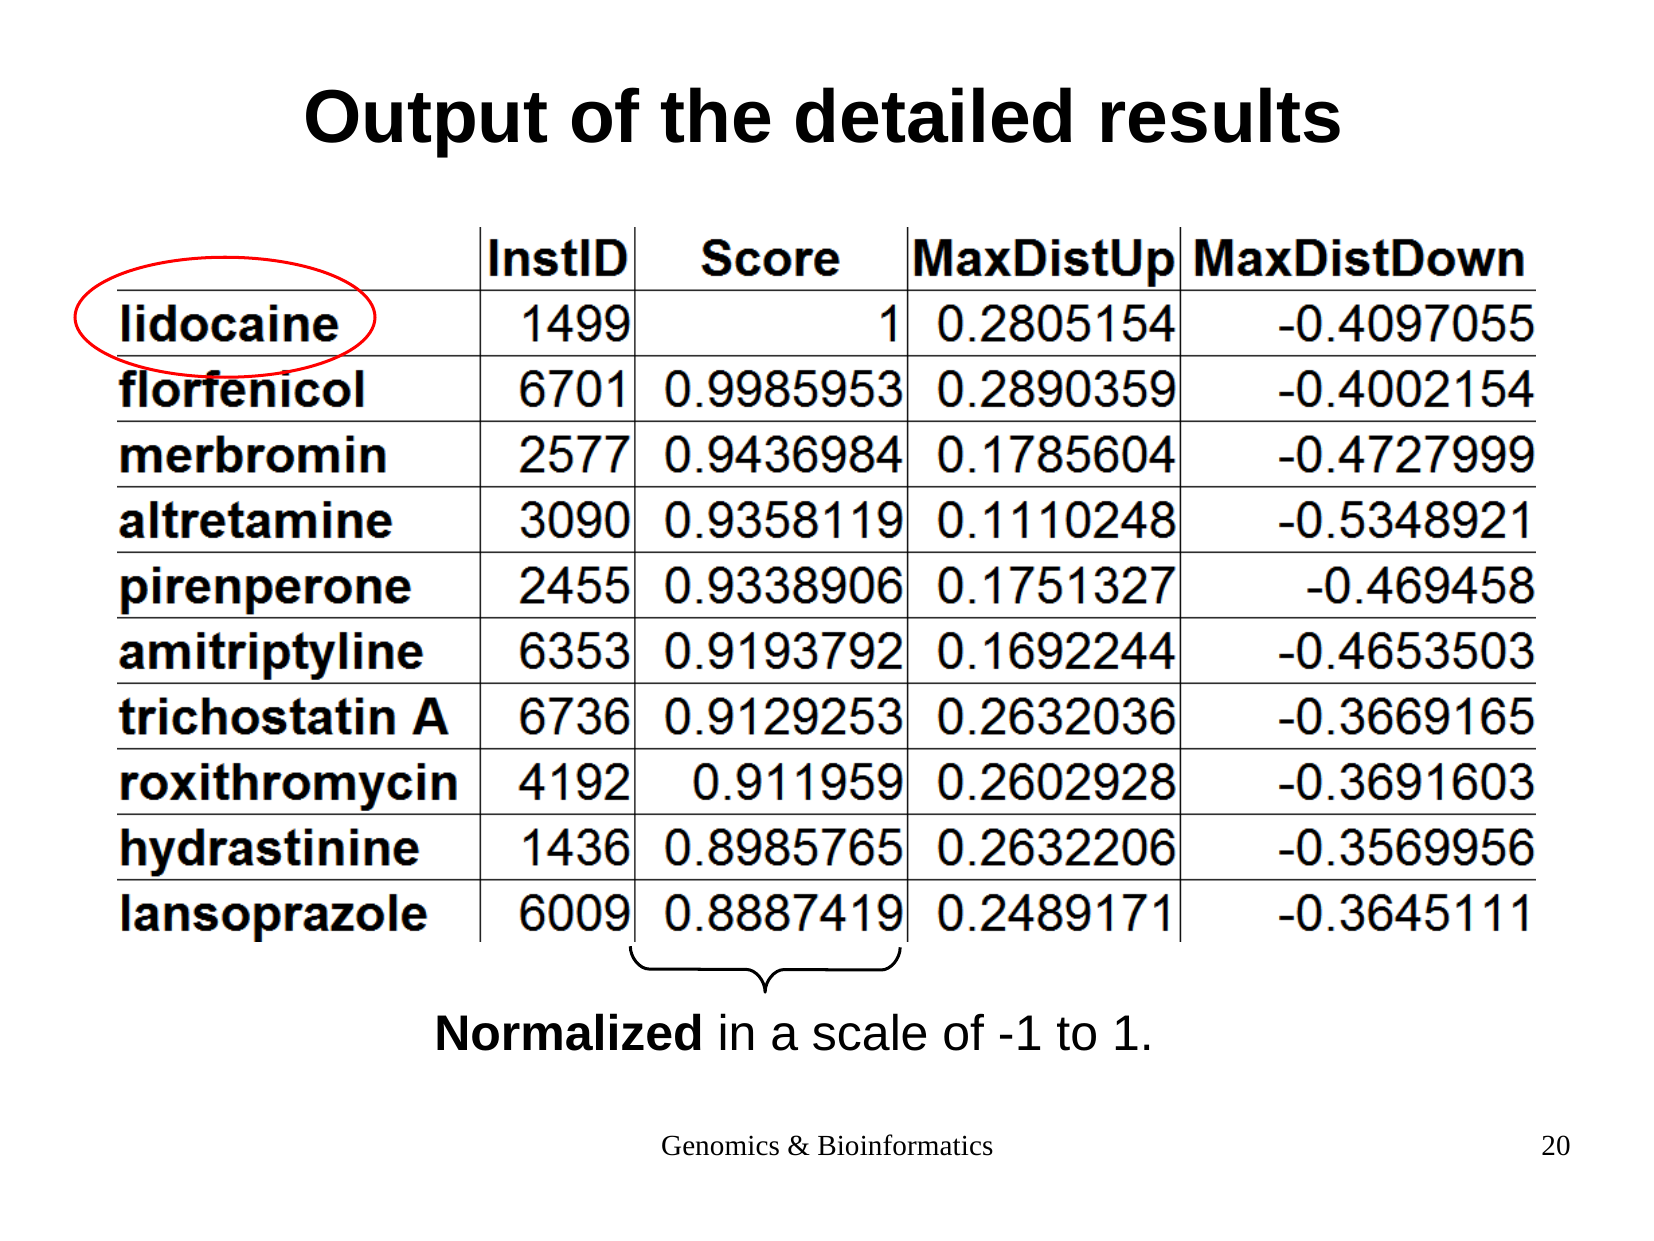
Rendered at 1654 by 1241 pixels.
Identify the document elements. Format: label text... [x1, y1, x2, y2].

text_box [75, 257, 376, 378]
picture [117, 227, 1536, 942]
text_box Normalized in a scale of -1 to 1. [419, 998, 1170, 1069]
text_box Output of the detailed results [288, 66, 1366, 166]
